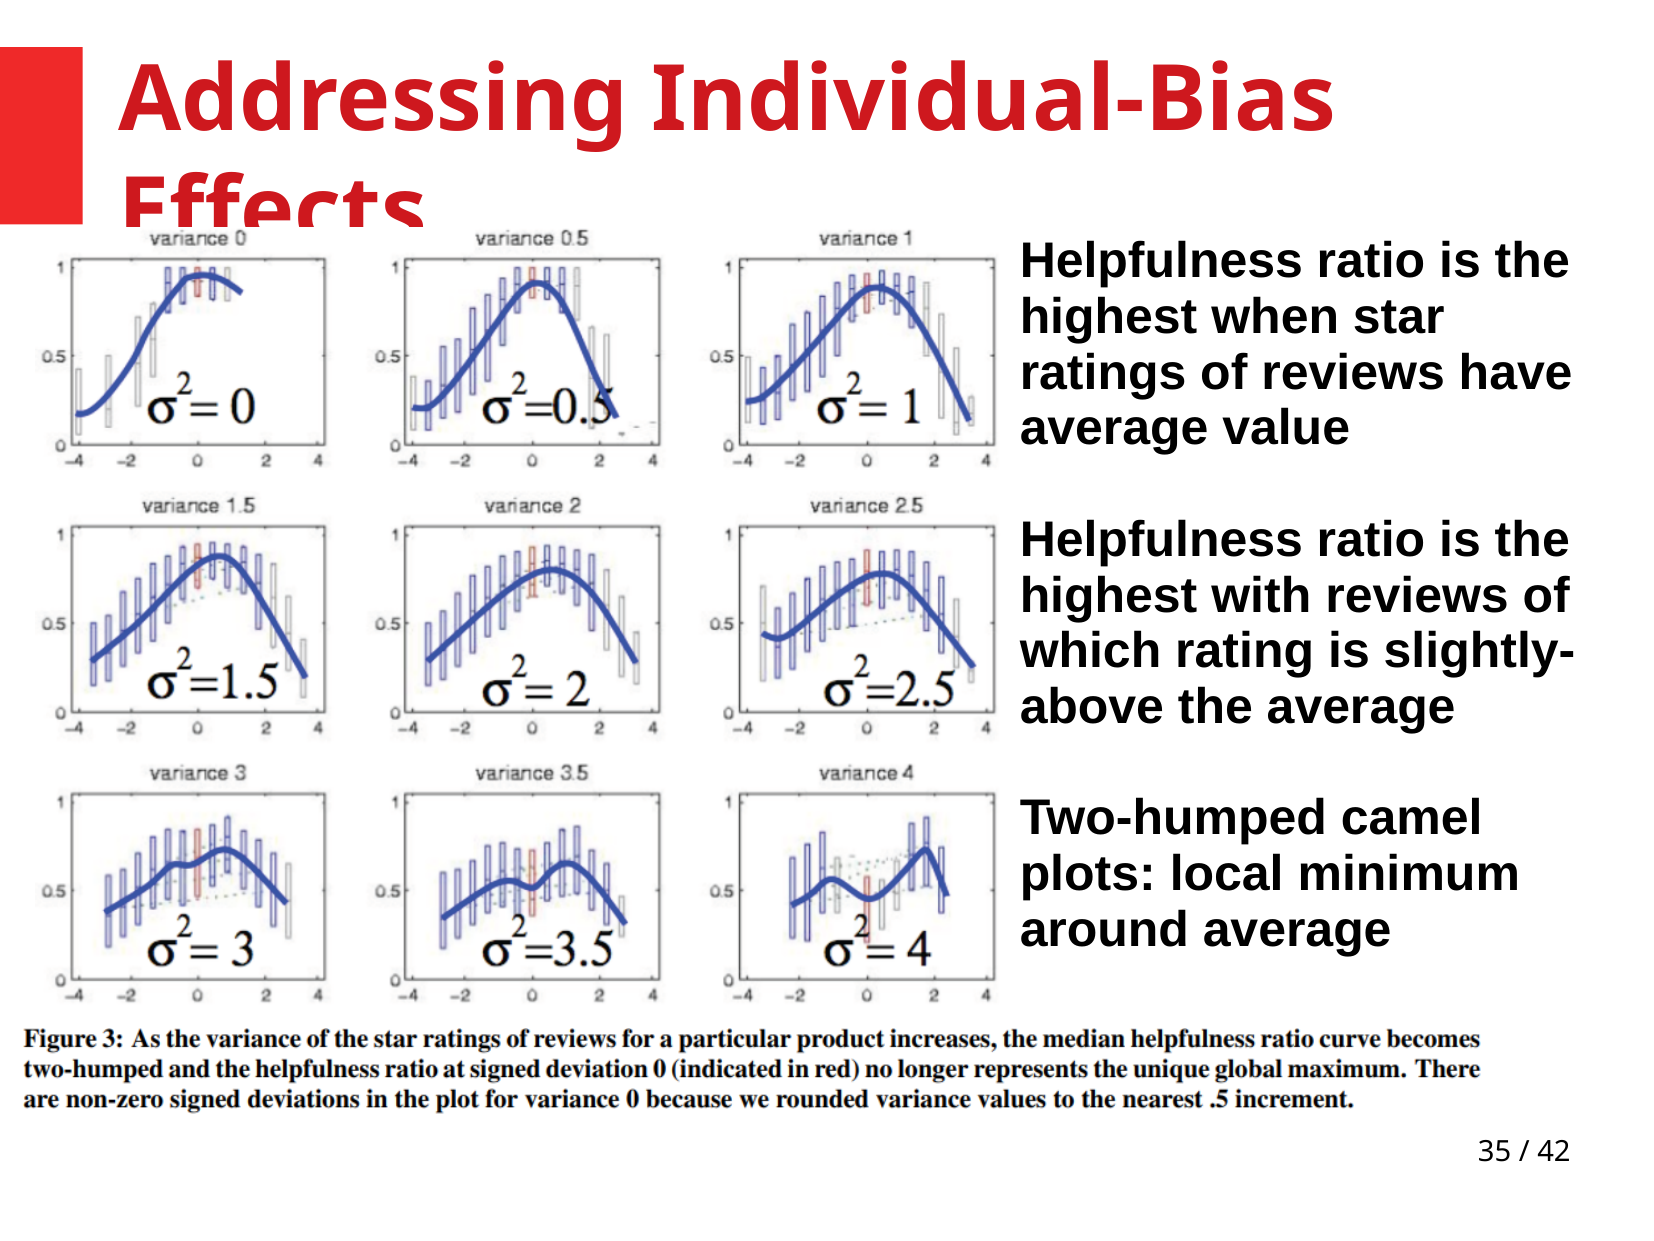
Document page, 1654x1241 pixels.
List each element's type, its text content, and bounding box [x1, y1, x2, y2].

picture [17, 1022, 1488, 1120]
picture [34, 226, 1006, 1010]
title Addressing Individual-Bias Effects [118, 49, 1571, 226]
text_box Helpfulness ratio is the highest when star ratings of reviews have average value Helpfulness ratio is the highest with reviews of which rating is slightly-above the average Two-humped camel plots: local minimum around average [1005, 225, 1636, 965]
